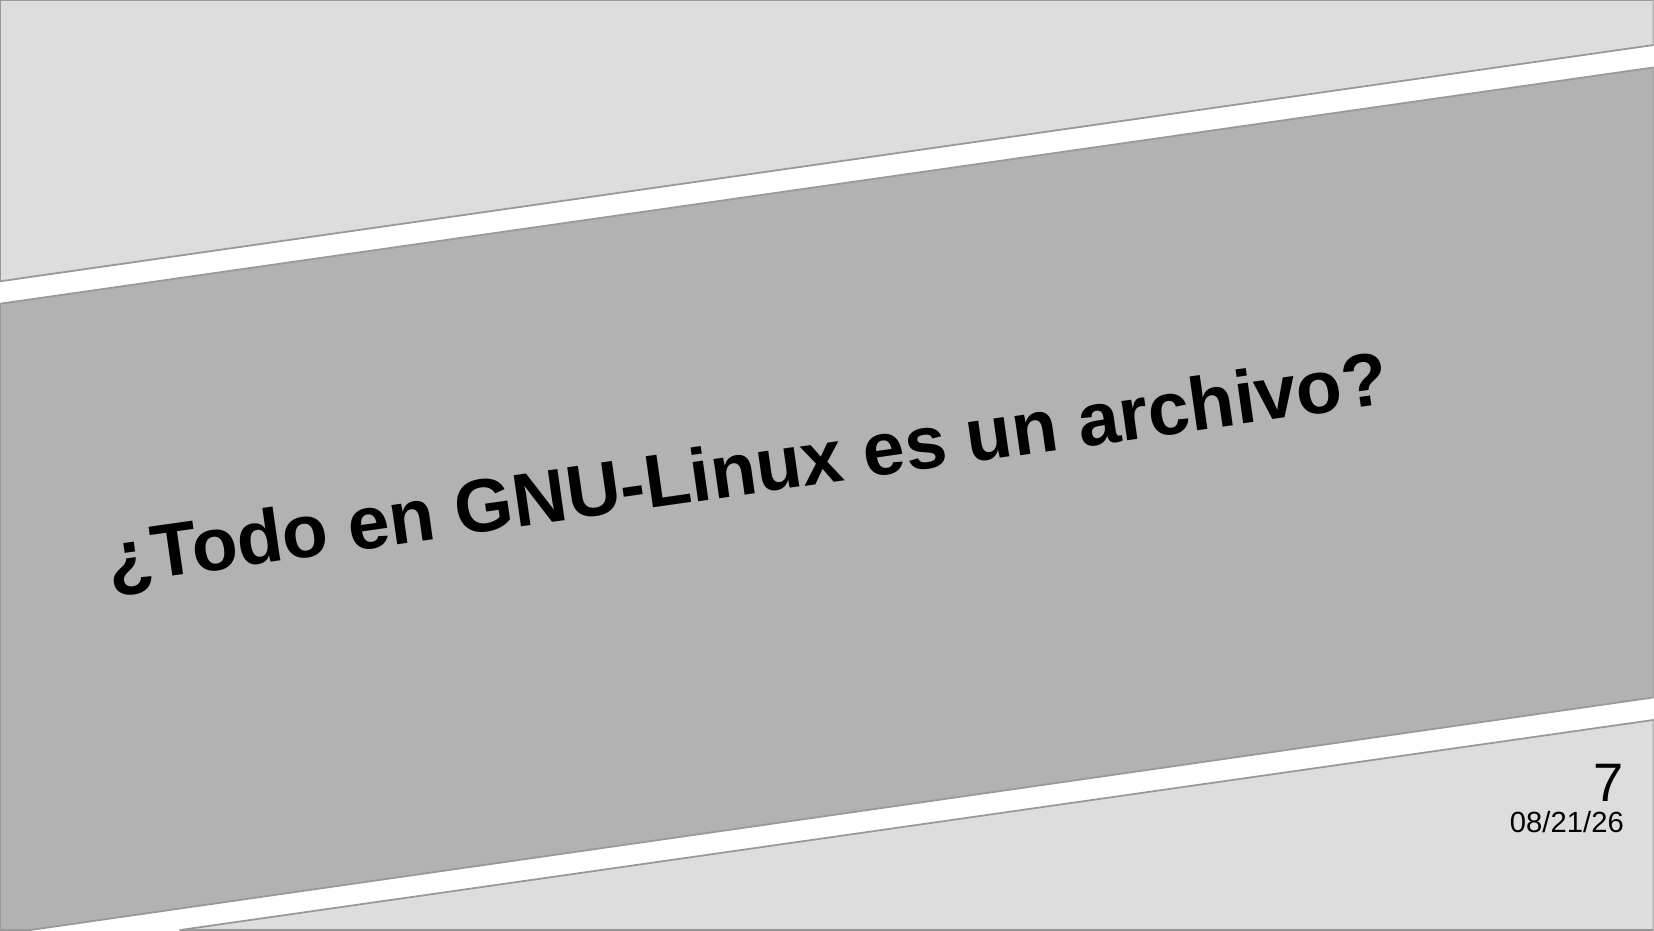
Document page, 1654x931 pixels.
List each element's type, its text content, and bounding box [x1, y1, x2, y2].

title ¿Todo en GNU-Linux es un archivo? [89, 234, 1585, 676]
